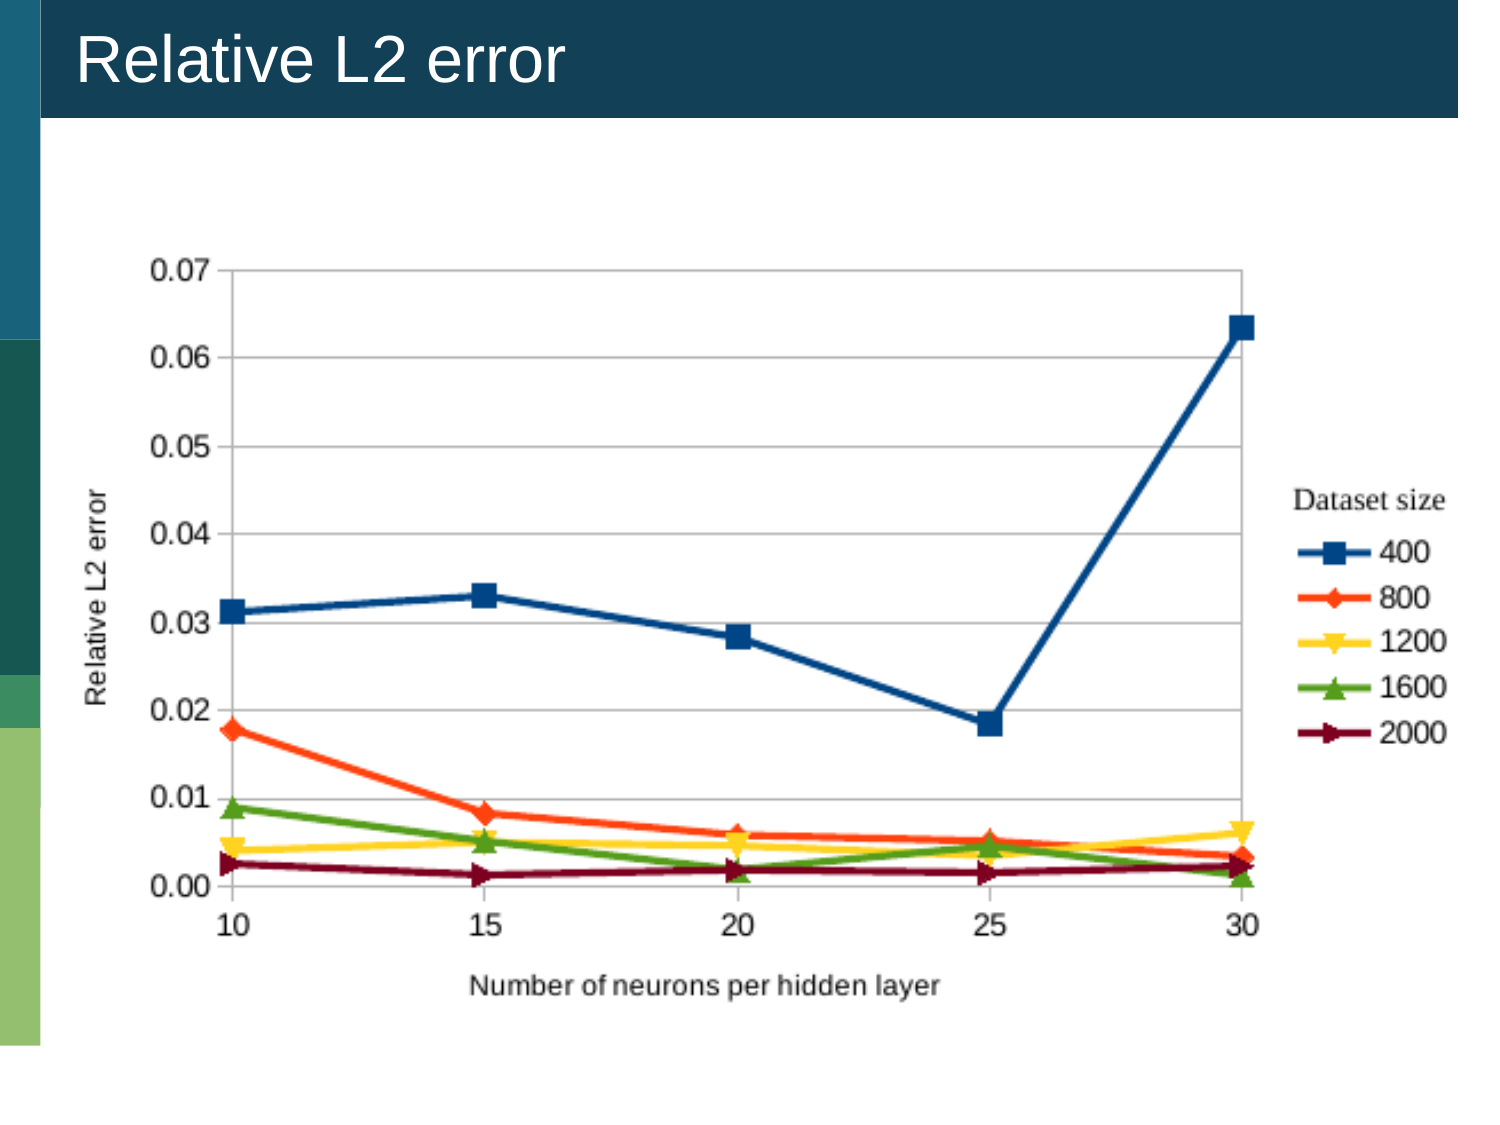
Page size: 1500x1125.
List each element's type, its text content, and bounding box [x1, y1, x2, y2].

title Relative L2 error [75, 0, 1458, 118]
picture [74, 254, 1461, 1006]
